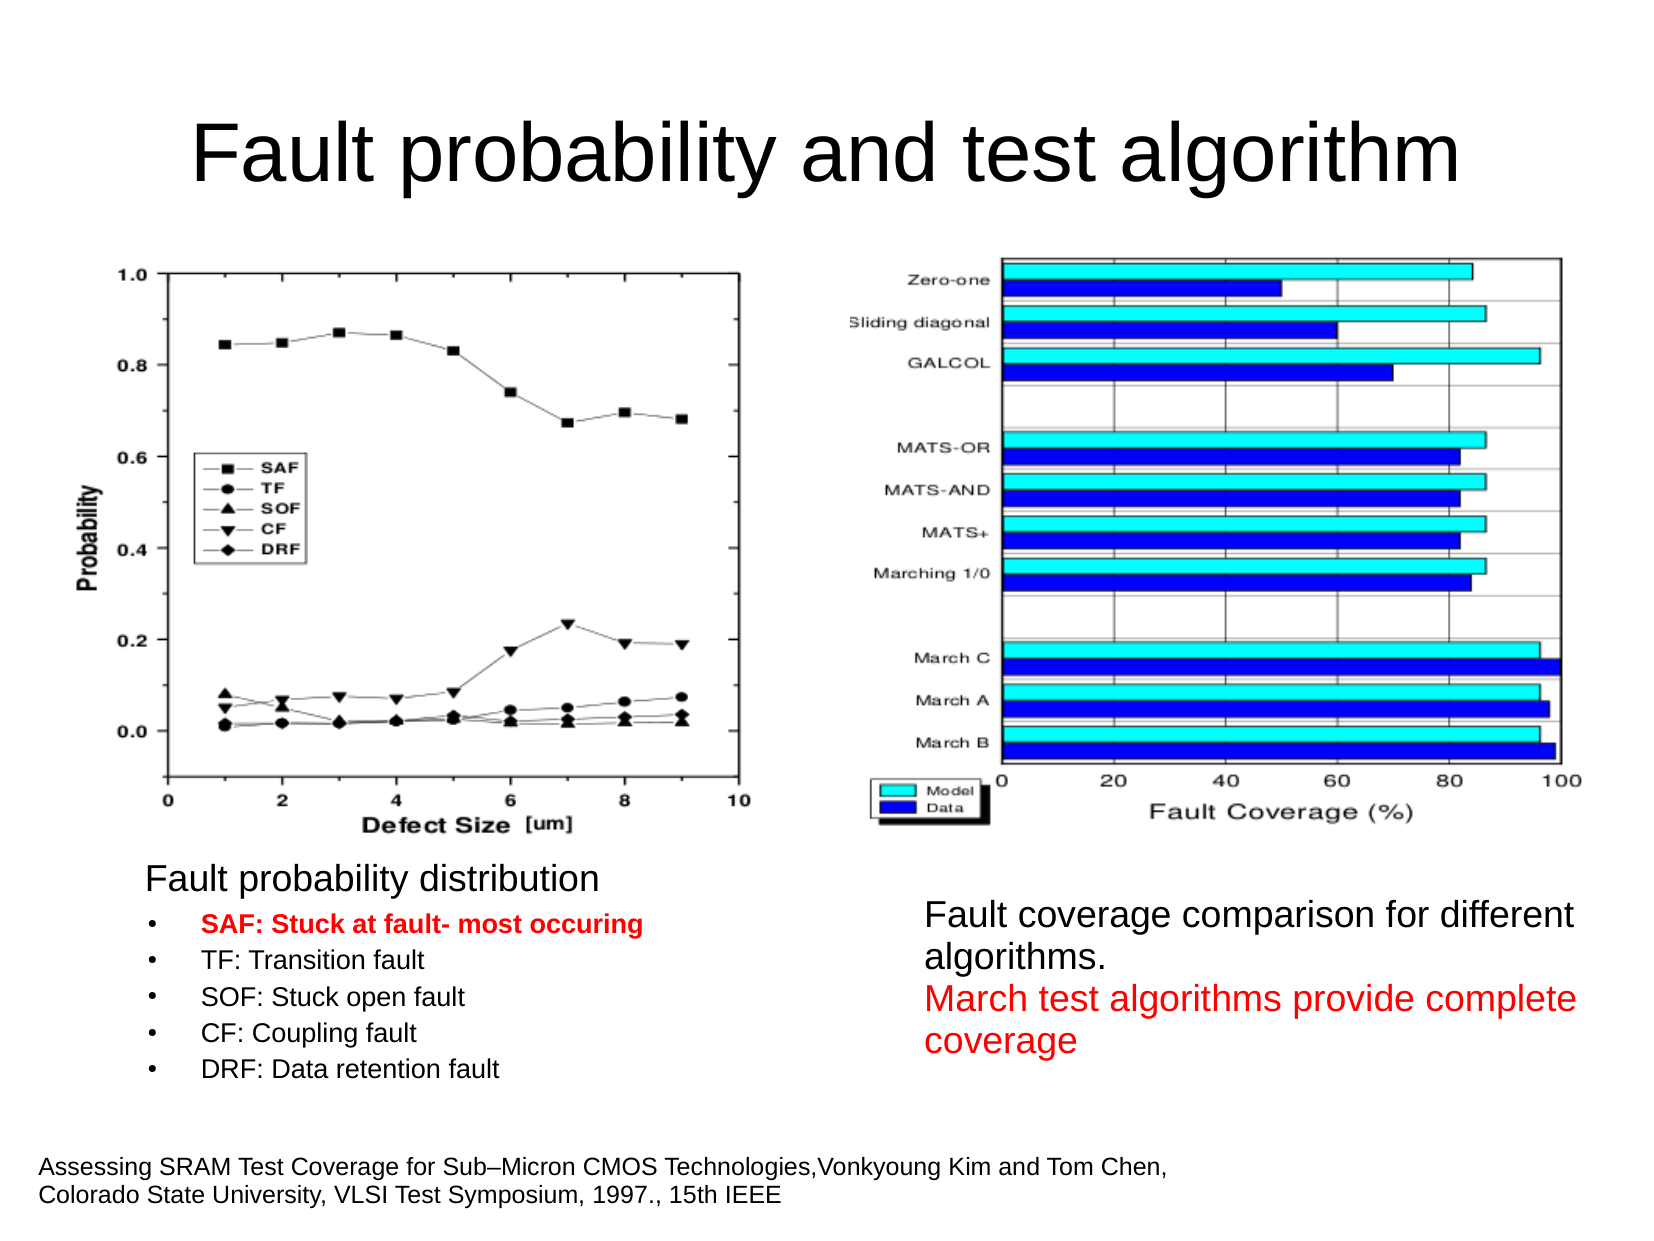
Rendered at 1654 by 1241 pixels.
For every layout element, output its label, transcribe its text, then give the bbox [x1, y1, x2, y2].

picture [47, 212, 835, 858]
list SAF: Stuck at fault- most occuring TF: Transition fault SOF: Stuck open fault CF: Coupling fault DRF: Data retention fault [129, 909, 815, 1111]
picture [850, 236, 1619, 848]
text_box Fault coverage comparison for different algorithms. March test algorithms provide complete coverage [909, 885, 1607, 1069]
title Fault probability and test algorithm [82, 49, 1571, 257]
text_box Fault probability distribution [129, 850, 827, 908]
text_box Assessing SRAM Test Coverage for Sub–Micron CMOS Technologies,Vonkyoung Kim and Tom Chen, Colorado State University, VLSI Test Symposium, 1997., 15th IEEE [23, 1145, 1209, 1241]
